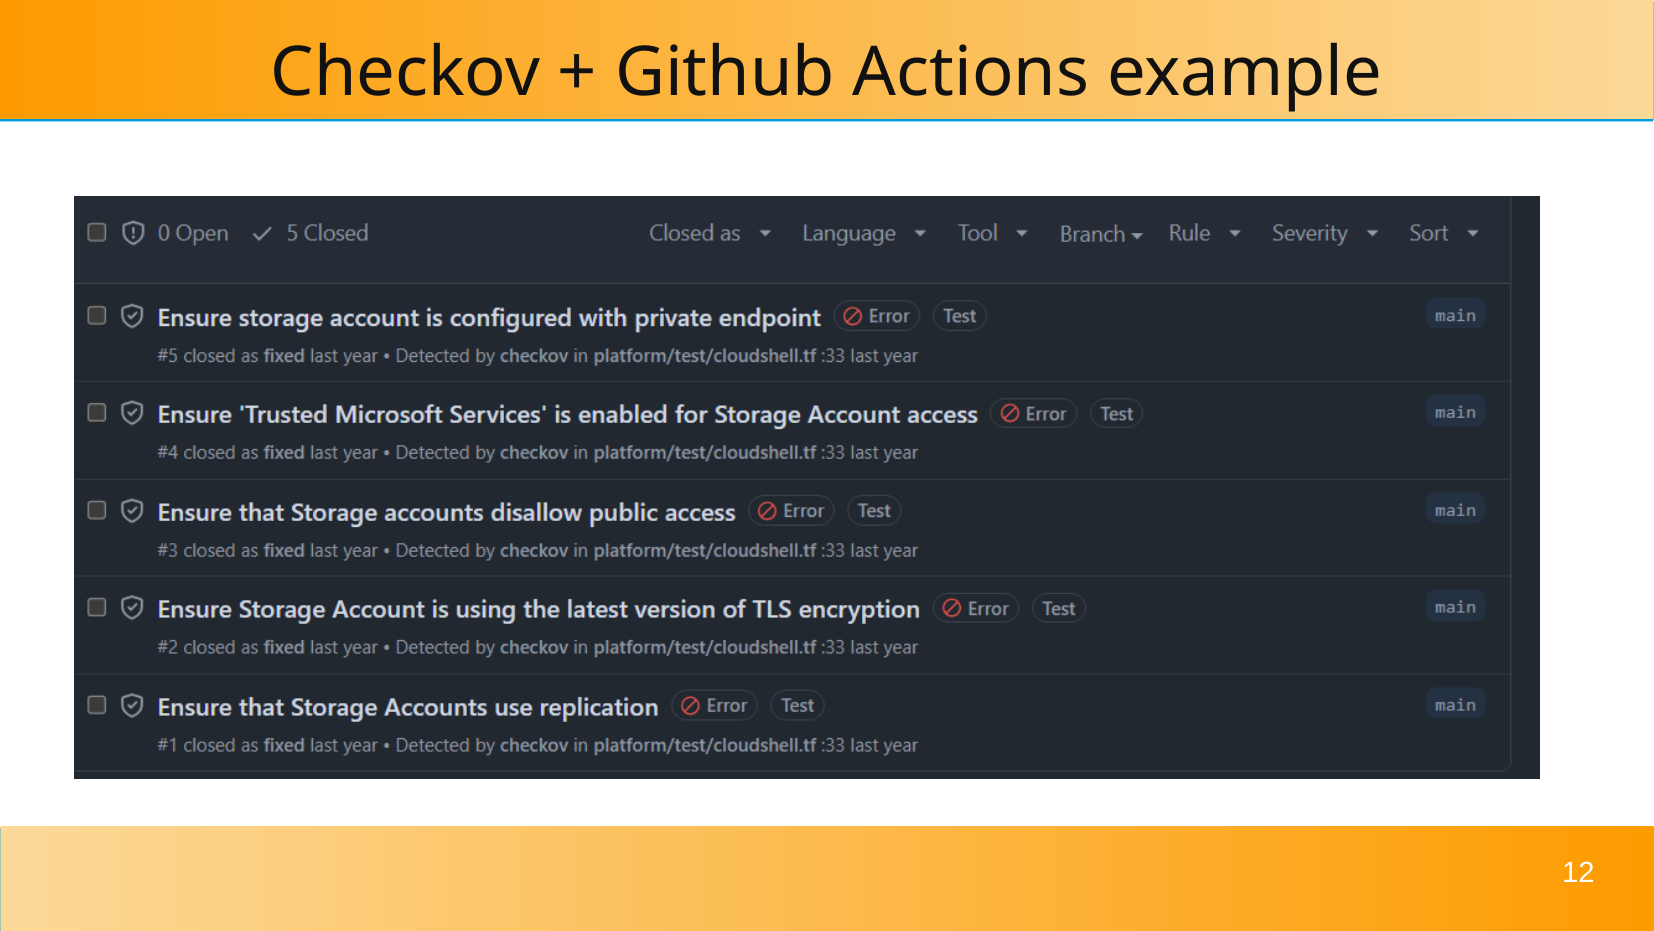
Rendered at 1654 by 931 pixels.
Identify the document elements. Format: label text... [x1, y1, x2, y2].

picture [74, 196, 1540, 779]
title Networking [1101, 827, 1105, 930]
title Checkov + Github Actions example [59, 26, 1595, 111]
